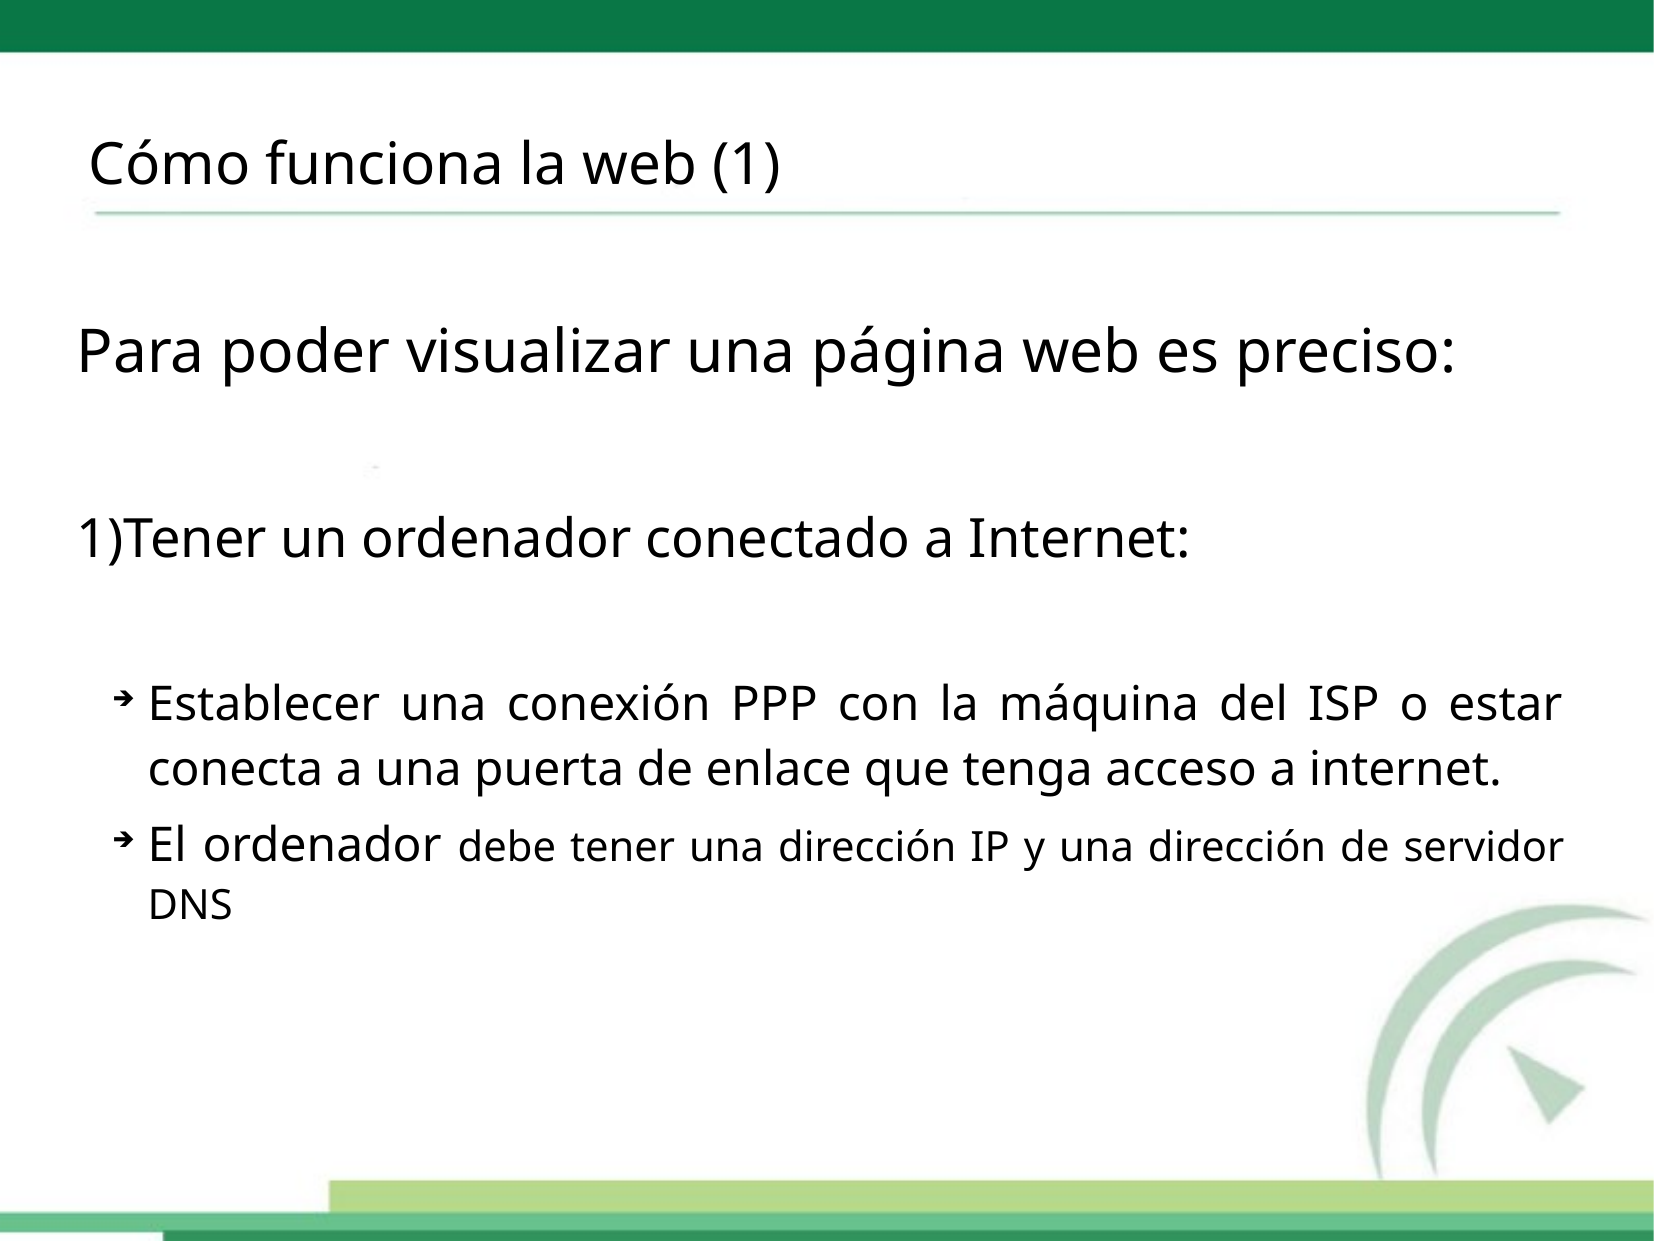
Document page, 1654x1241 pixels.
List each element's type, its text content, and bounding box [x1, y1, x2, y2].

picture [0, 0, 1654, 1241]
text_box Para poder visualizar una página web es preciso: Tener un ordenador conectado a Internet: Establecer una conexión PPP con la máquina del ISP o estar conecta a una puerta de enlace que tenga acceso a internet. El ordenador debe tener una dirección IP y una dirección de servidor DNS [76, 206, 1565, 1034]
title Cómo funciona la web (1) [88, 66, 1577, 259]
